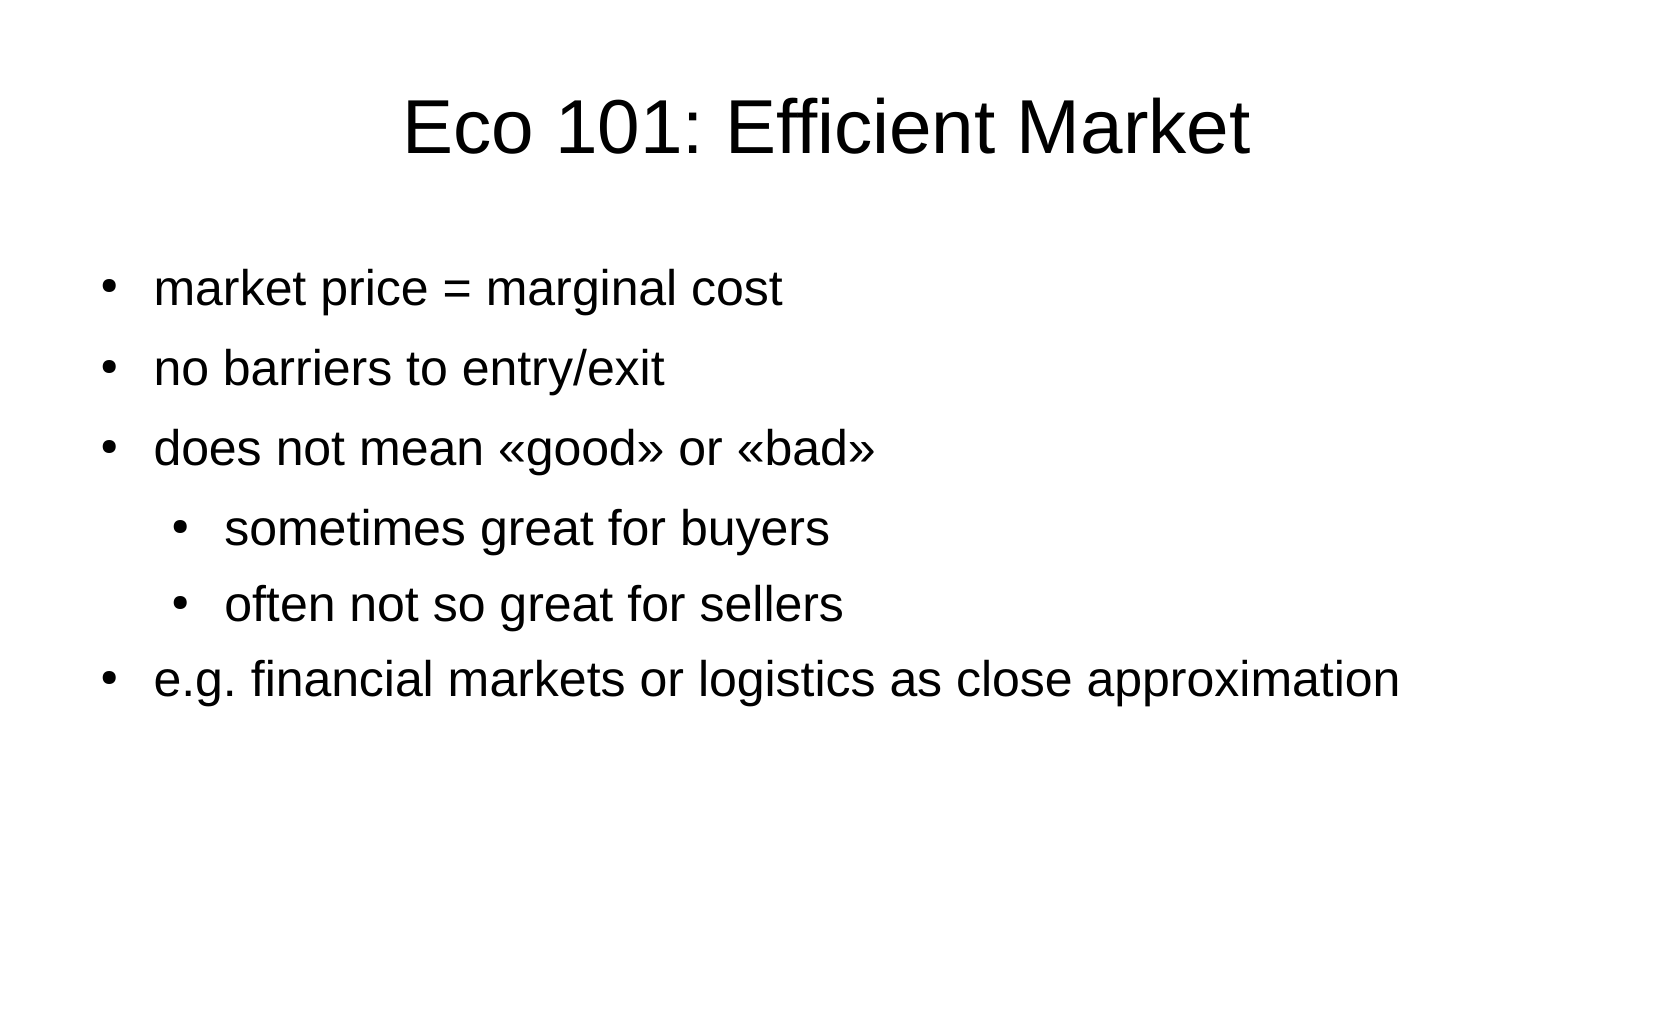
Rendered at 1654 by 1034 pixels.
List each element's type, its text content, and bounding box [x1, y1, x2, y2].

list market price = marginal cost no barriers to entry/exit does not mean «good» or «bad» sometimes great for buyers often not so great for sellers e.g. financial markets or logistics as close approximation [82, 259, 1571, 898]
title Eco 101: Efficient Market [82, 41, 1571, 214]
